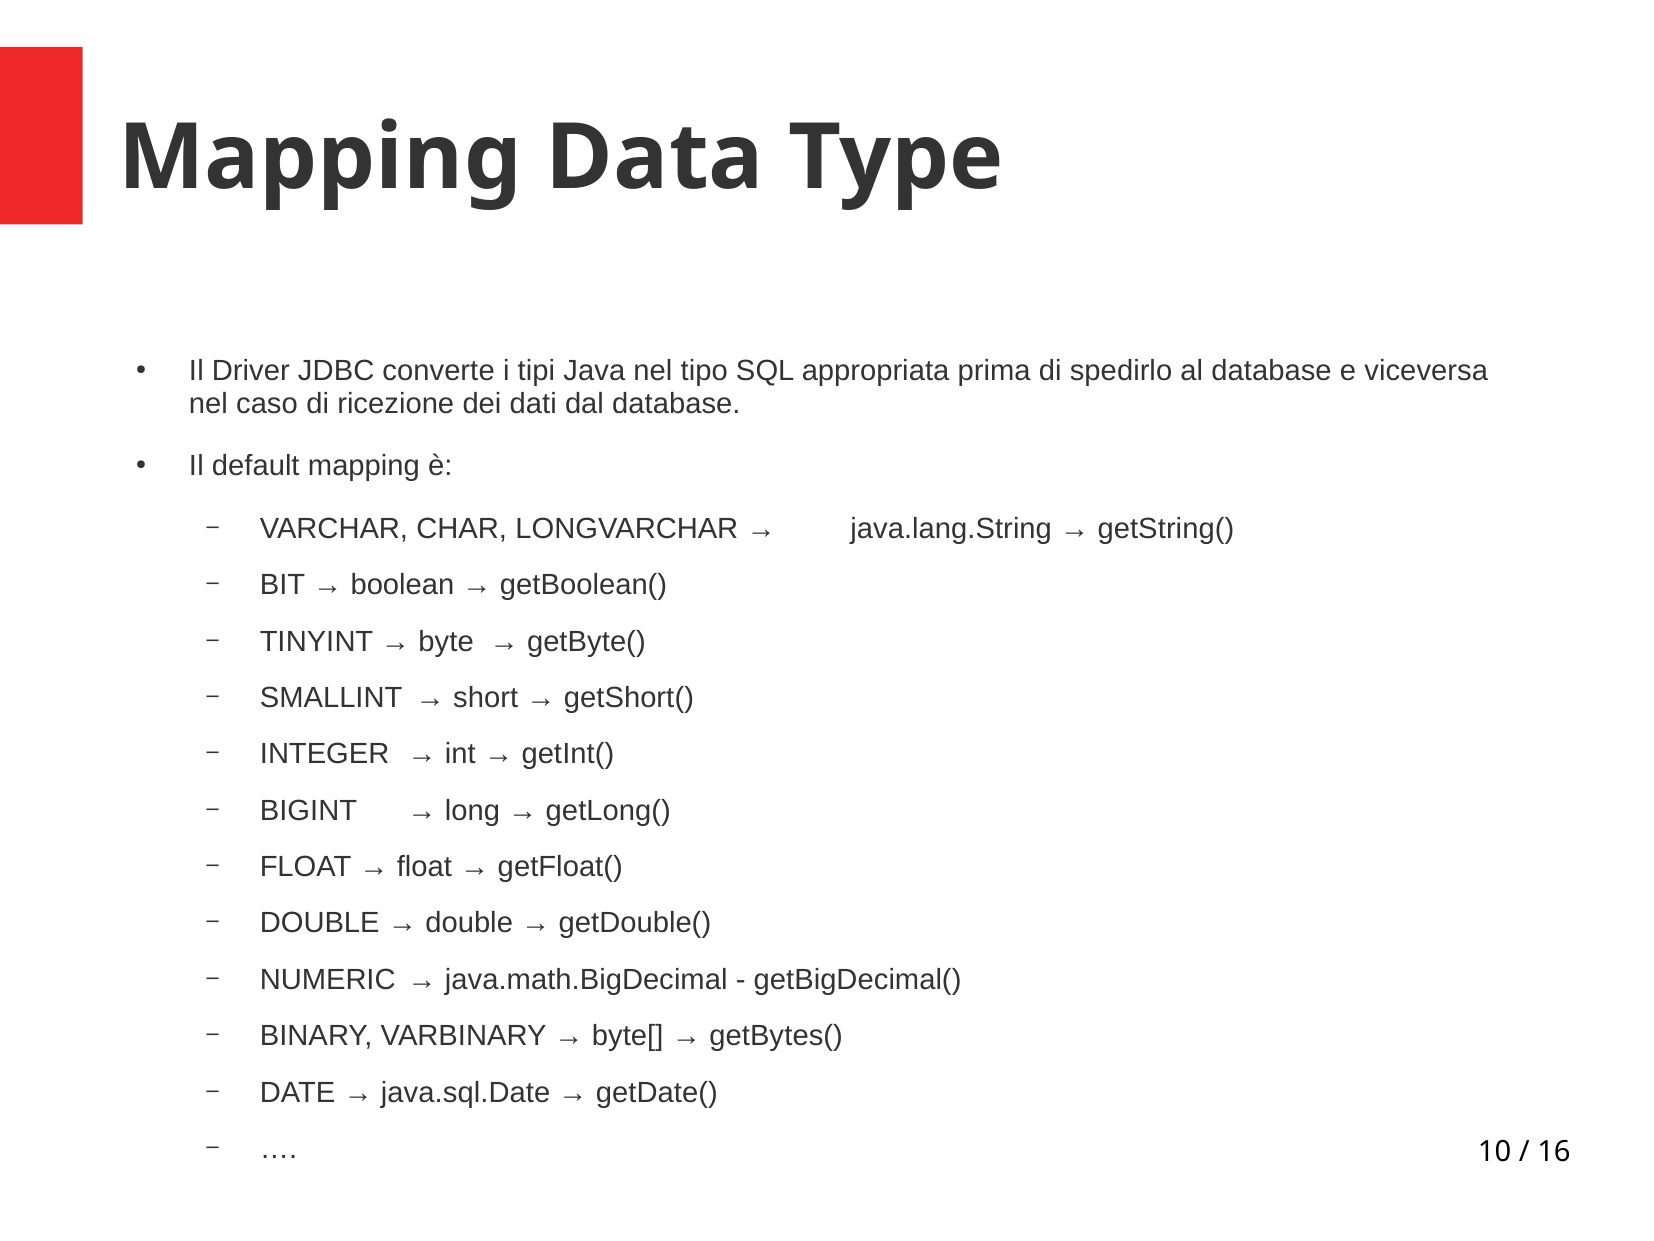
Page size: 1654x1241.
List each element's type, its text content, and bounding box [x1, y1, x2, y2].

list Il Driver JDBC converte i tipi Java nel tipo SQL appropriata prima di spedirlo al database e viceversa nel caso di ricezione dei dati dal database. Il default mapping è: VARCHAR, CHAR, LONGVARCHAR → java.lang.String → getString() BIT → boolean → getBoolean() TINYINT → byte → getByte() SMALLINT → short → getShort() INTEGER → int → getInt() BIGINT → long → getLong() FLOAT → float → getFloat() DOUBLE → double → getDouble() NUMERIC → java.math.BigDecimal - getBigDecimal() BINARY, VARBINARY → byte[] → getBytes() DATE → java.sql.Date → getDate() …. [118, 354, 1536, 1074]
title Mapping Data Type [118, 49, 1571, 257]
